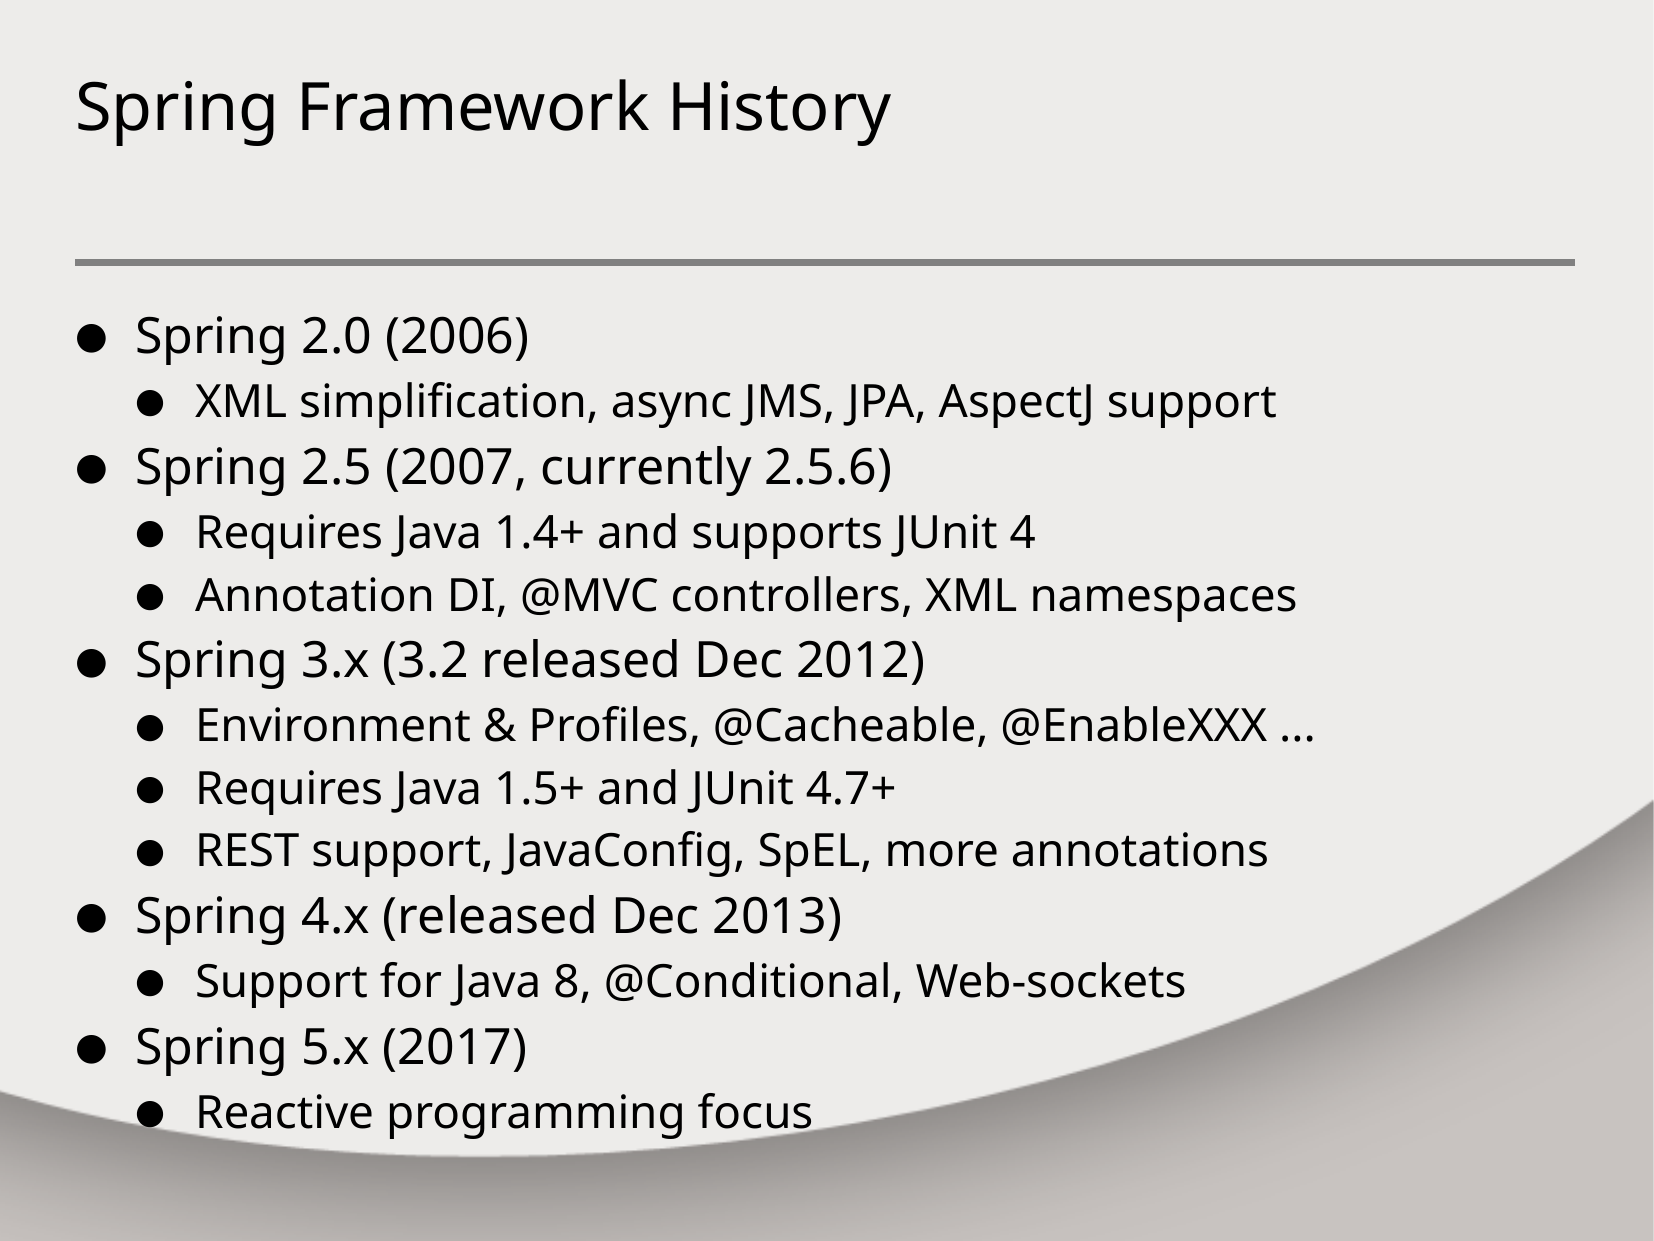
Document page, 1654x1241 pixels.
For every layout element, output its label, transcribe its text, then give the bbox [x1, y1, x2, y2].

picture [0, 0, 1654, 1241]
title Spring Framework History [75, 75, 1576, 226]
list Spring 2.0 (2006) XML simplification, async JMS, JPA, AspectJ support Spring 2.5 (2007, currently 2.5.6) Requires Java 1.4+ and supports JUnit 4 Annotation DI, @MVC controllers, XML namespaces Spring 3.x (3.2 released Dec 2012) Environment & Profiles, @Cacheable, @EnableXXX ... Requires Java 1.5+ and JUnit 4.7+ REST support, JavaConfig, SpEL, more annotations Spring 4.x (released Dec 2013) Support for Java 8, @Conditional, Web-sockets Spring 5.x (2017) Reactive programming focus [75, 300, 1576, 1163]
